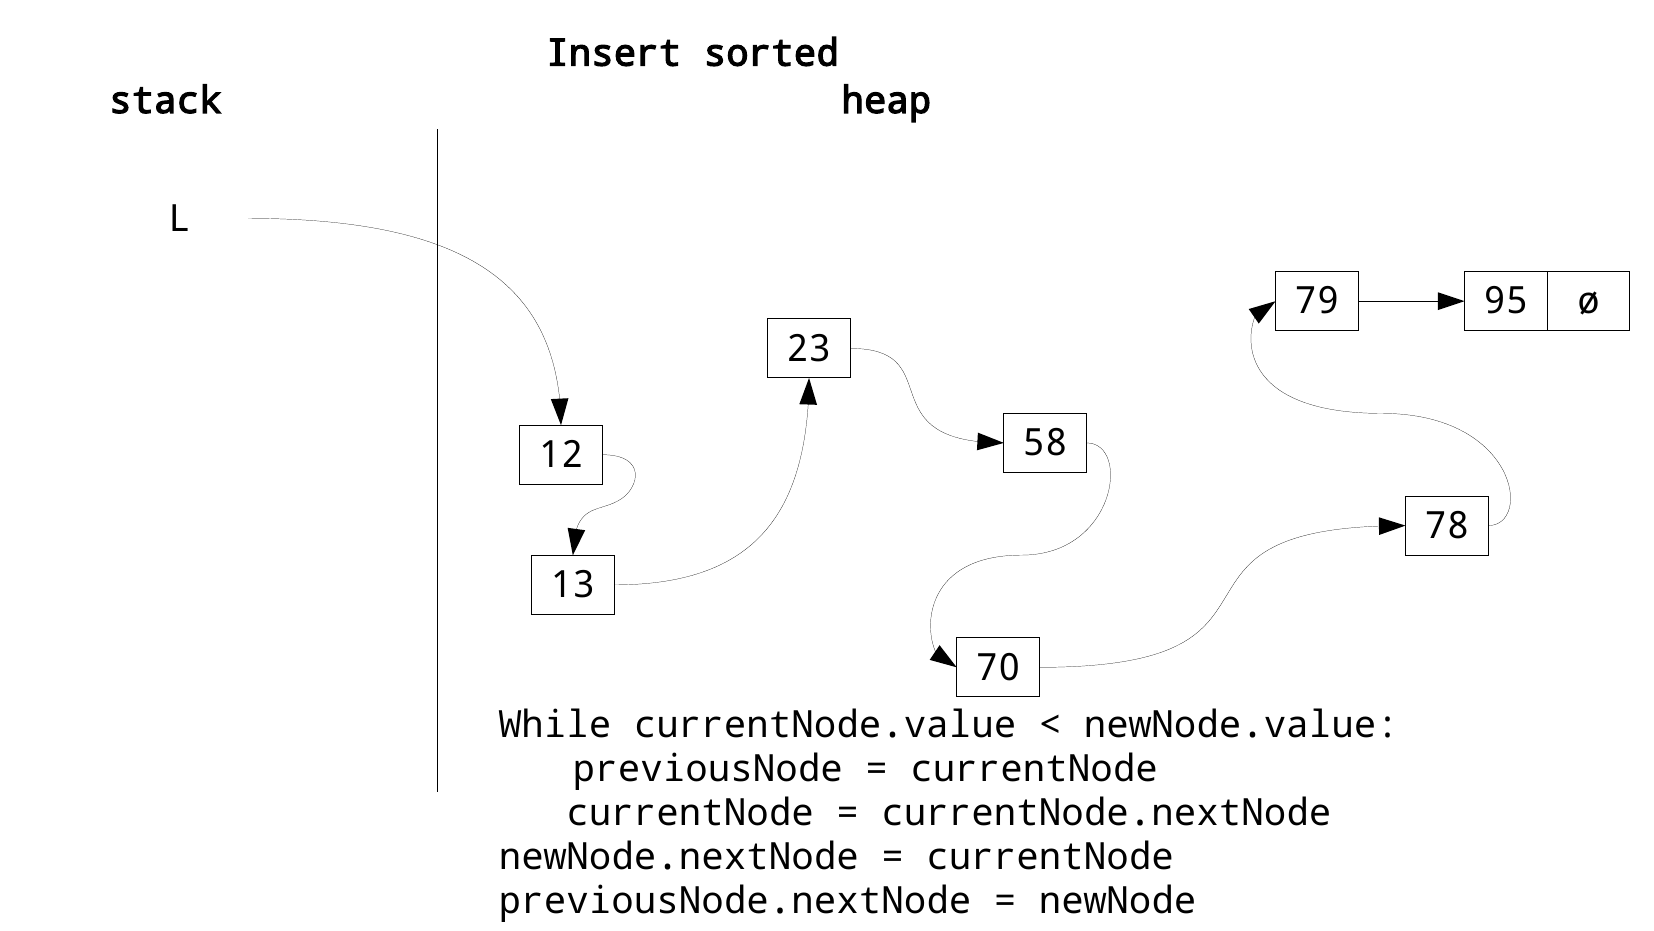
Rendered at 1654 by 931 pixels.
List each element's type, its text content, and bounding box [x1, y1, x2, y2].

text_box 78 [1405, 496, 1489, 556]
text_box Insert sorted [531, 23, 1028, 83]
text_box 12 [519, 425, 603, 485]
text_box 79 [1275, 271, 1359, 331]
text_box 95 [1464, 271, 1547, 331]
text_box 58 [1003, 413, 1087, 473]
text_box ø [1547, 271, 1630, 331]
text_box stack [94, 70, 308, 130]
text_box heap [826, 70, 1040, 130]
text_box 70 [956, 637, 1040, 695]
text_box L [153, 188, 249, 248]
text_box 23 [767, 318, 851, 378]
text_box While currentNode.value < newNode.value: previousNode = currentNode currentNode = currentNode.nextNode newNode.nextNode = currentNode previousNode.nextNode = newNode [484, 695, 1654, 930]
text_box 13 [531, 555, 615, 615]
